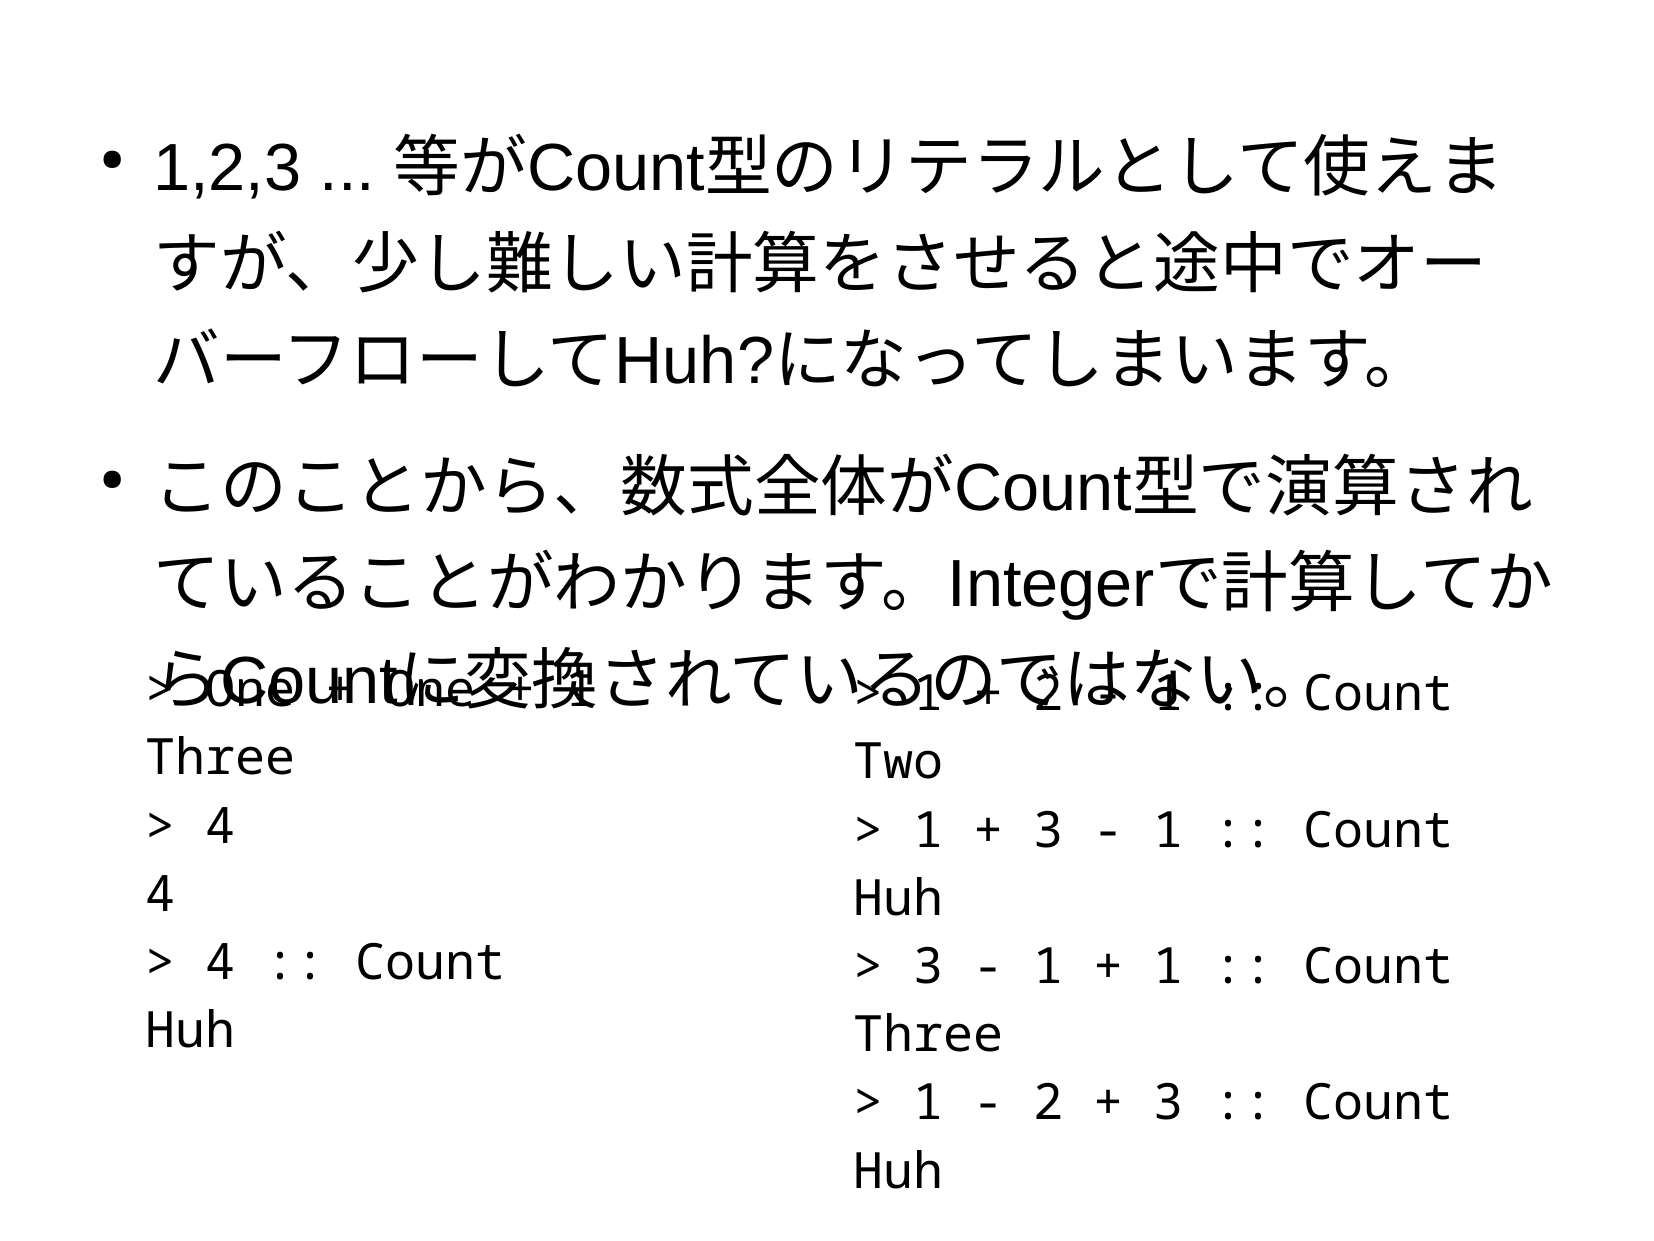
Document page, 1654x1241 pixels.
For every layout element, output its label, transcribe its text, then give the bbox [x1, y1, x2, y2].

list 1,2,3 ... 等がCount型のリテラルとして使えますが、少し難しい計算をさせると途中でオーバーフローしてHuh?になってしまいます。 このことから、数式全体がCount型で演算されていることがわかります。Integerで計算してからCountに変換されているのではない。 [82, 113, 1571, 833]
text_box > 1 + 2 - 1 :: Count Two > 1 + 3 - 1 :: Count Huh > 3 - 1 + 1 :: Count Three > 1 - 2 + 3 :: Count Huh [838, 649, 1469, 1155]
text_box > One + One + 1 Three > 4 4 > 4 :: Count Huh [130, 645, 721, 1101]
